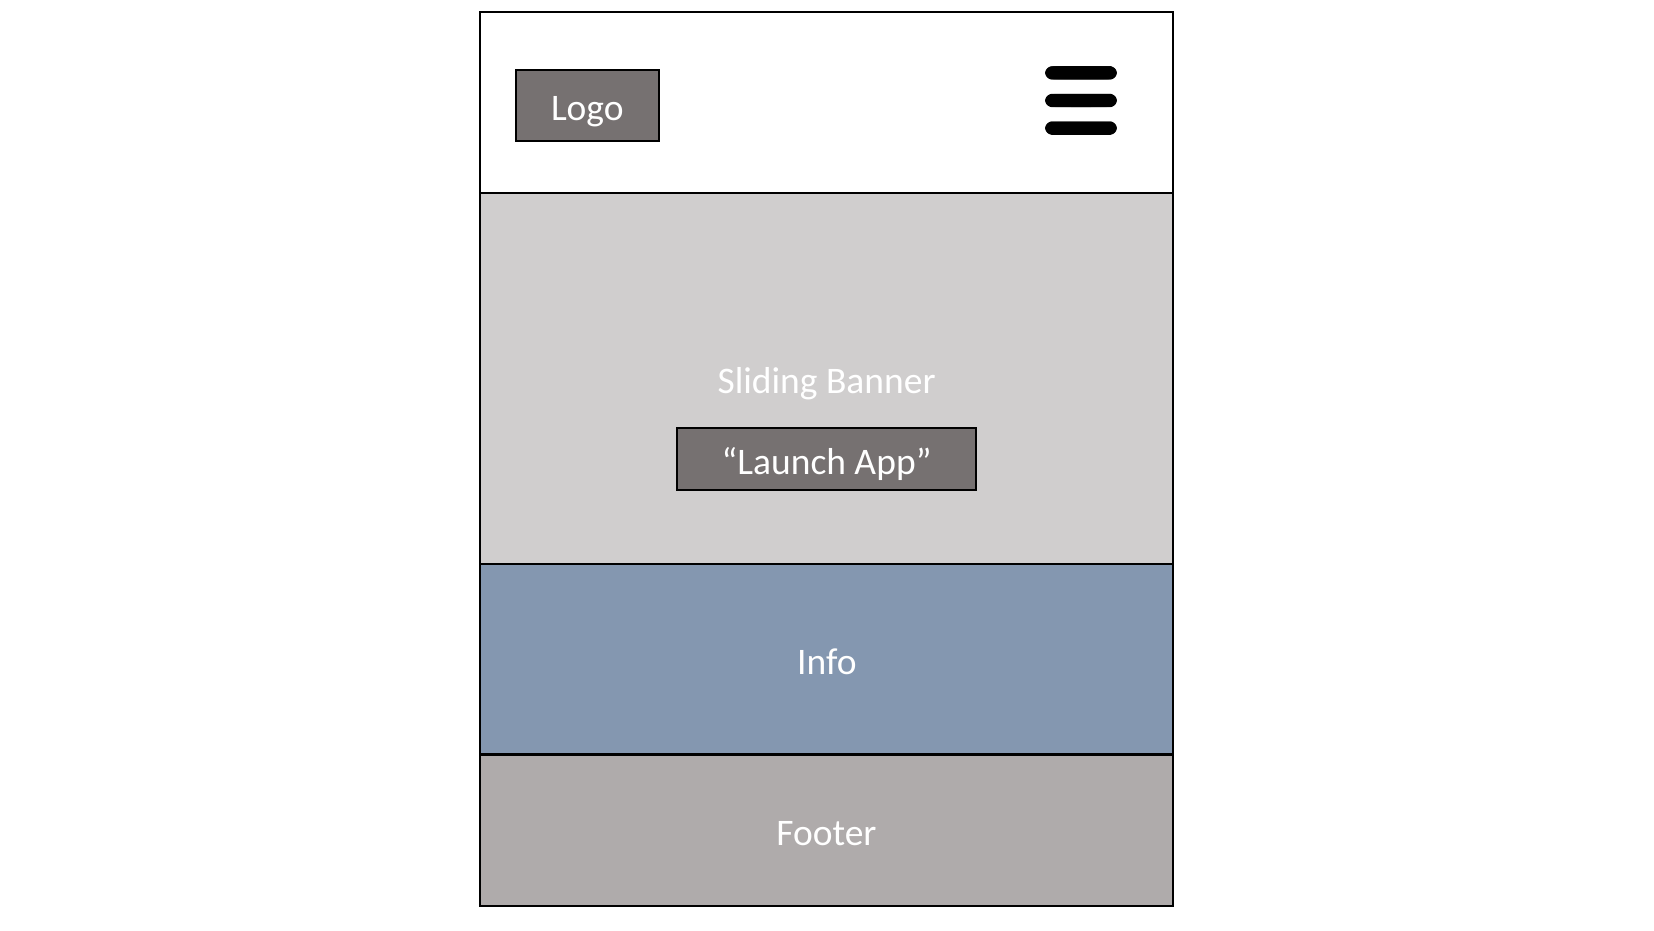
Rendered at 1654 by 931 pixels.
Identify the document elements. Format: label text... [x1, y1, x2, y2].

picture [1045, 66, 1117, 135]
text_box Sliding Banner [480, 193, 1174, 564]
text_box “Launch App” [677, 427, 977, 491]
text_box Info [480, 12, 1174, 193]
text_box Footer [480, 754, 1173, 906]
text_box Info [480, 564, 1174, 755]
text_box Logo [516, 69, 659, 141]
